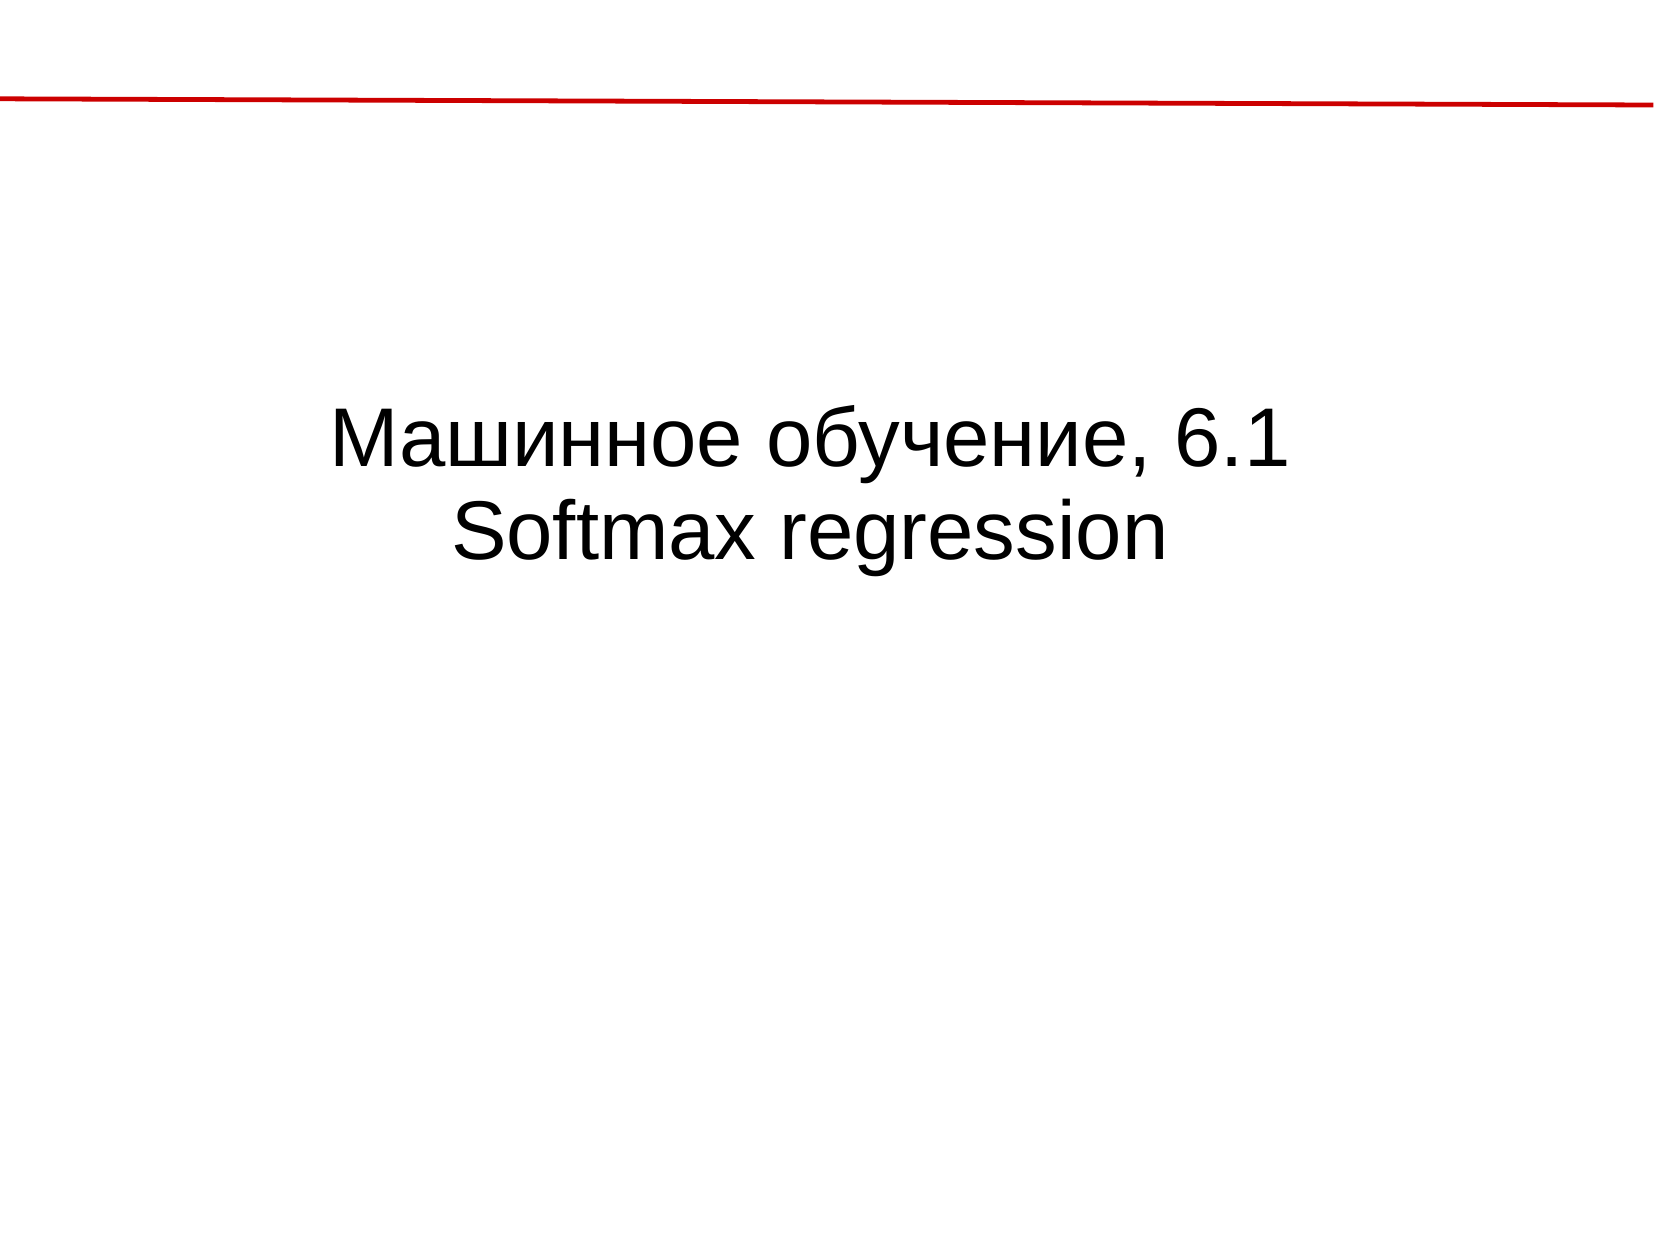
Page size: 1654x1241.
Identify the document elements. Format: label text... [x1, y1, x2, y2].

text_box Машинное обучение, 6.1 Softmax regression [225, 384, 1396, 679]
